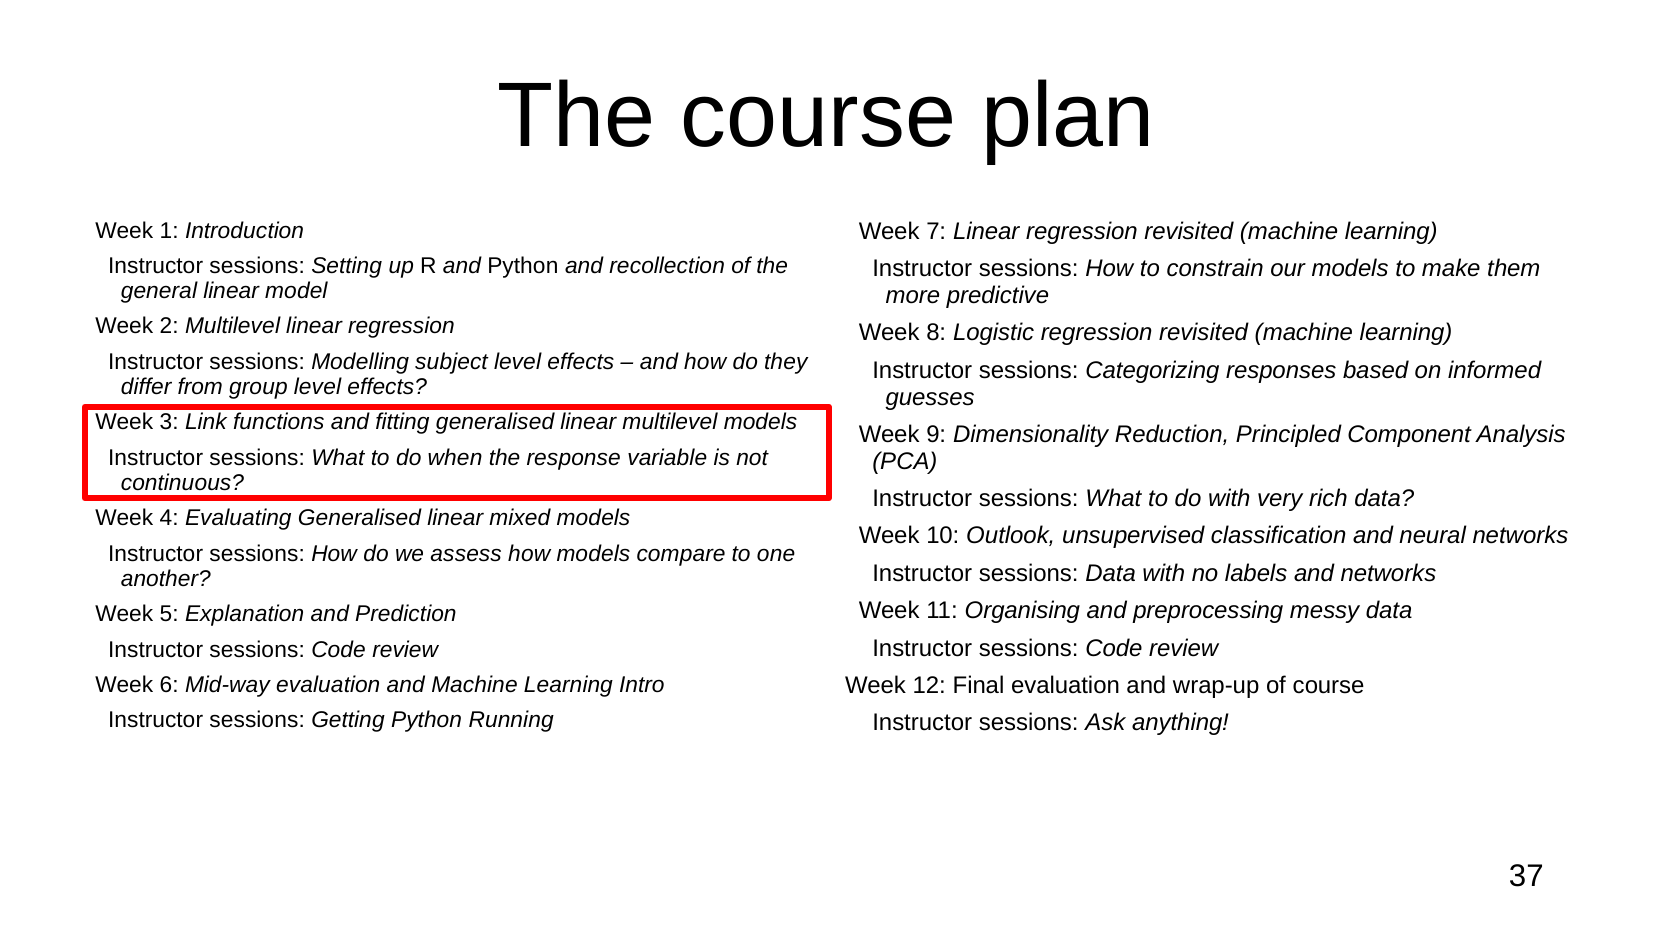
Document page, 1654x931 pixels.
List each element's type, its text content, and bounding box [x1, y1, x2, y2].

list Week 1: Introduction Instructor sessions: Setting up R and Python and recollection of the general linear model Week 2: Multilevel linear regression Instructor sessions: Modelling subject level effects – and how do they differ from group level effects? Week 3: Link functions and fitting generalised linear multilevel models Instructor sessions: What to do when the response variable is not continuous? Week 4: Evaluating Generalised linear mixed models Instructor sessions: How do we assess how models compare to one another? Week 5: Explanation and Prediction Instructor sessions: Code review Week 6: Mid-way evaluation and Machine Learning Intro Instructor sessions: Getting Python Running [82, 501, 809, 758]
list Week 7: Linear regression revisited (machine learning) Instructor sessions: How to constrain our models to make them more predictive Week 8: Logistic regression revisited (machine learning) Instructor sessions: Categorizing responses based on informed guesses Week 9: Dimensionality Reduction, Principled Component Analysis (PCA) Instructor sessions: What to do with very rich data? Week 10: Outlook, unsupervised classification and neural networks Instructor sessions: Data with no labels and networks Week 11: Organising and preprocessing messy data Instructor sessions: Code review Week 12: Final evaluation and wrap-up of course Instructor sessions: Ask anything! [845, 217, 1572, 758]
title The course plan [82, 37, 1571, 193]
list Week 1: Introduction Instructor sessions: Setting up R and Python and recollection of the general linear model Week 2: Multilevel linear regression Instructor sessions: Modelling subject level effects – and how do they differ from group level effects? Week 3: Link functions and fitting generalised linear multilevel models Instructor sessions: What to do when the response variable is not continuous? Week 4: Evaluating Generalised linear mixed models Instructor sessions: How do we assess how models compare to one another? Week 5: Explanation and Prediction Instructor sessions: Code review Week 6: Mid-way evaluation and Machine Learning Intro Instructor sessions: Getting Python Running [82, 217, 809, 404]
list Week 1: Introduction Instructor sessions: Setting up R and Python and recollection of the general linear model Week 2: Multilevel linear regression Instructor sessions: Modelling subject level effects – and how do they differ from group level effects? Week 3: Link functions and fitting generalised linear multilevel models Instructor sessions: What to do when the response variable is not continuous? Week 4: Evaluating Generalised linear mixed models Instructor sessions: How do we assess how models compare to one another? Week 5: Explanation and Prediction Instructor sessions: Code review Week 6: Mid-way evaluation and Machine Learning Intro Instructor sessions: Getting Python Running [88, 410, 809, 495]
text_box <nummer> [1494, 850, 1654, 921]
